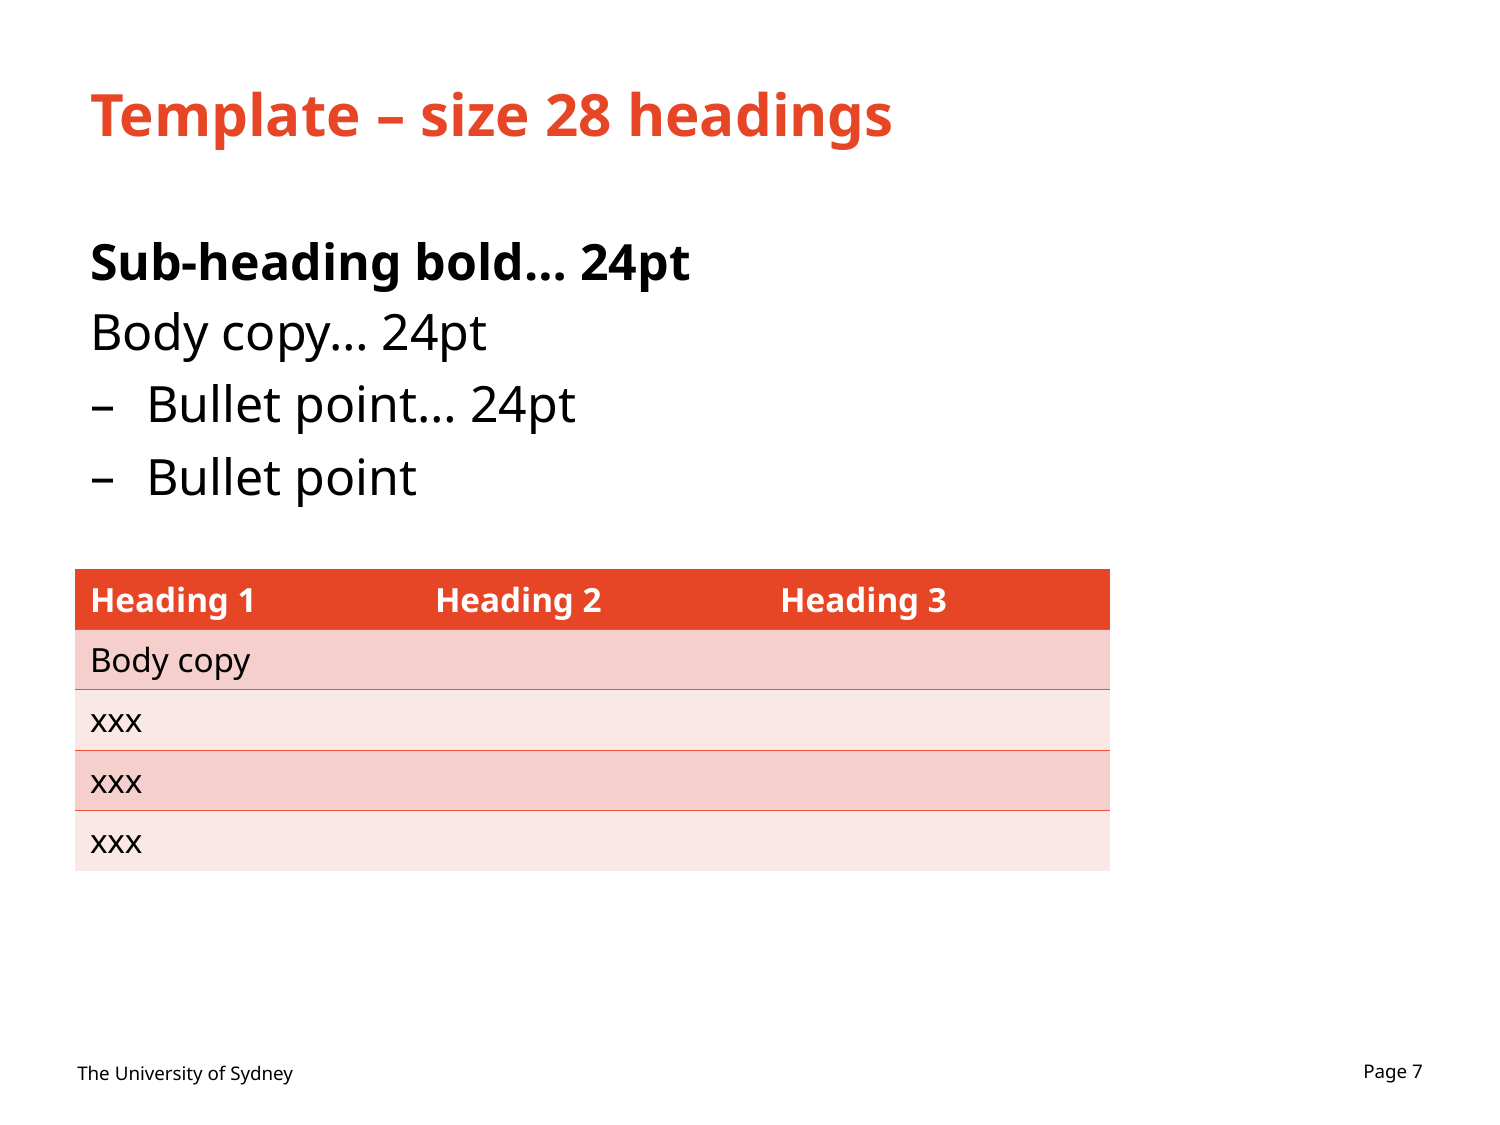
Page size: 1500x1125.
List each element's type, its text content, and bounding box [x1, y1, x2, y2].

table_cell [765, 690, 1110, 750]
table_cell [765, 630, 1110, 689]
table_cell [420, 690, 765, 750]
table_cell [420, 630, 765, 689]
table_cell [765, 811, 1110, 871]
table_header Heading 2 [420, 569, 765, 629]
table_cell xxx [75, 811, 420, 871]
table_cell [420, 751, 765, 810]
table_cell [765, 751, 1110, 810]
table_header Heading 3 [765, 569, 1110, 629]
table_cell xxx [75, 690, 420, 750]
list Sub-heading bold… 24pt Body copy… 24pt Bullet point… 24pt Bullet point [75, 222, 1425, 1005]
title Template – size 28 headings [75, 19, 1425, 207]
table_cell [420, 811, 765, 871]
table_cell xxx [75, 751, 420, 810]
table_header Heading 1 [75, 569, 420, 629]
table_cell Body copy [75, 630, 420, 689]
